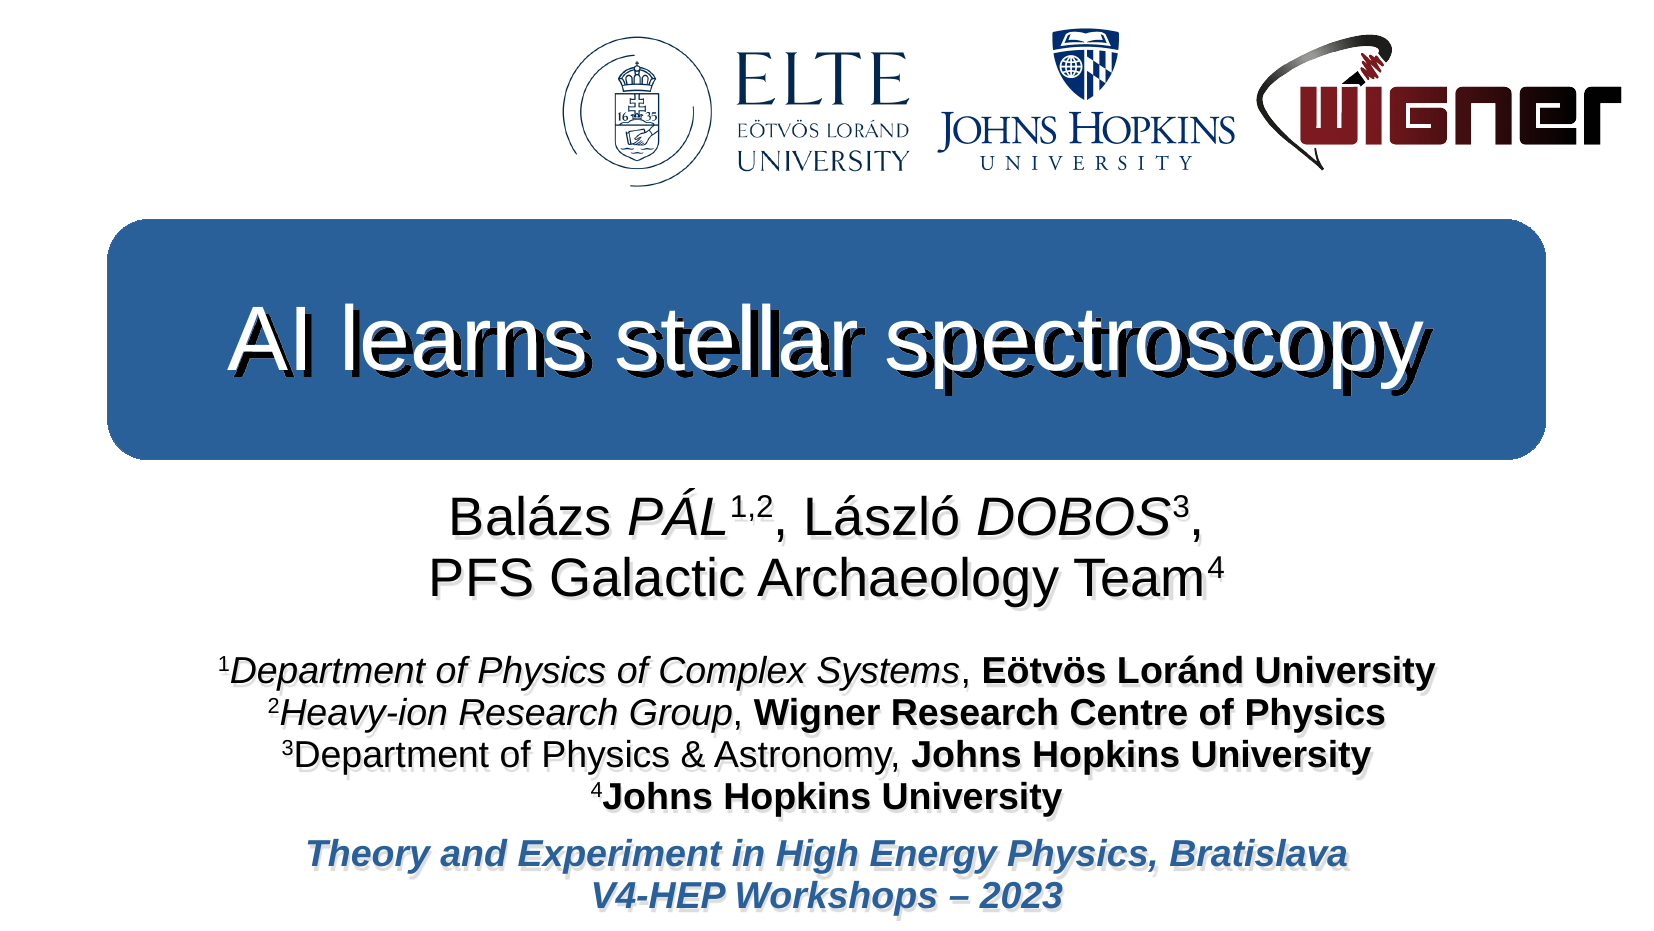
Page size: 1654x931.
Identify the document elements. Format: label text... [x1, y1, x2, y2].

text_box [107, 219, 1546, 426]
text_box Balázs PÁL1,2, László DOBOS3, PFS Galactic Archaeology Team4 1Department of Physics of Complex Systems, Eötvös Loránd University 2Heavy-ion Research Group, Wigner Research Centre of Physics 3Department of Physics & Astronomy, Johns Hopkins University 4Johns Hopkins University Theory and Experiment in High Energy Physics, Bratislava V4-HEP Workshops – 2023 [82, 426, 1571, 917]
picture [562, 36, 910, 187]
picture [930, 13, 1241, 189]
picture [1247, 27, 1633, 177]
title AI learns stellar spectroscopy [121, 254, 1532, 423]
